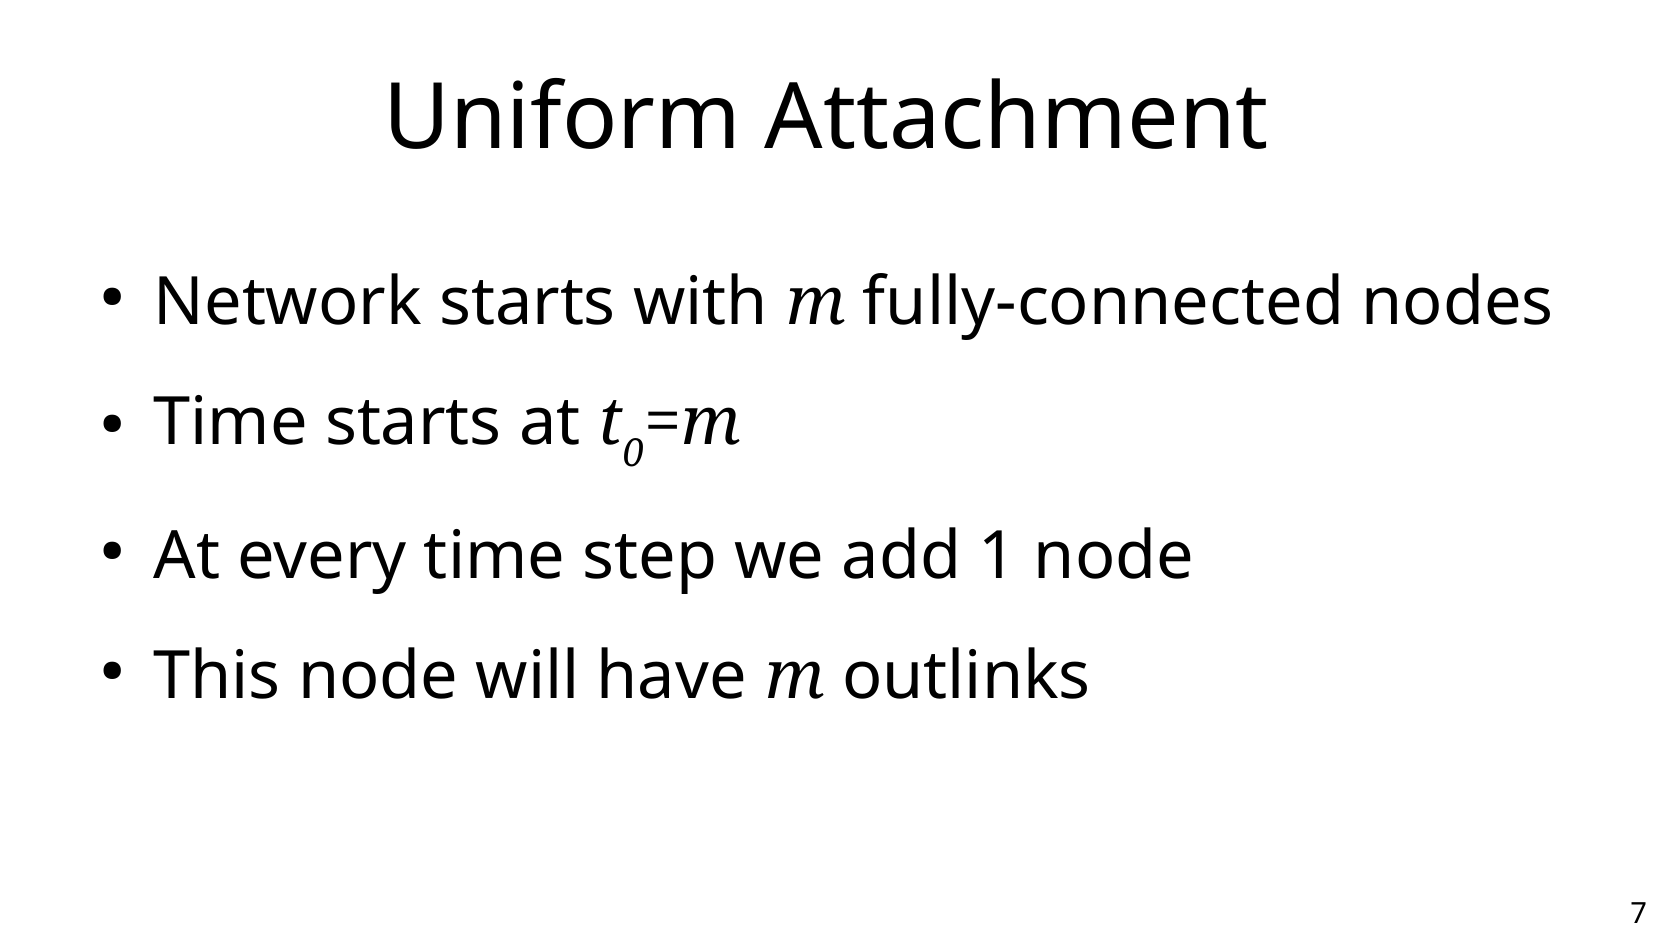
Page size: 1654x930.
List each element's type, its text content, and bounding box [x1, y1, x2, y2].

list Network starts with m fully-connected nodes Time starts at t0=m At every time step we add 1 node This node will have m outlinks [82, 253, 1571, 793]
title Uniform Attachment [82, 1, 1571, 225]
